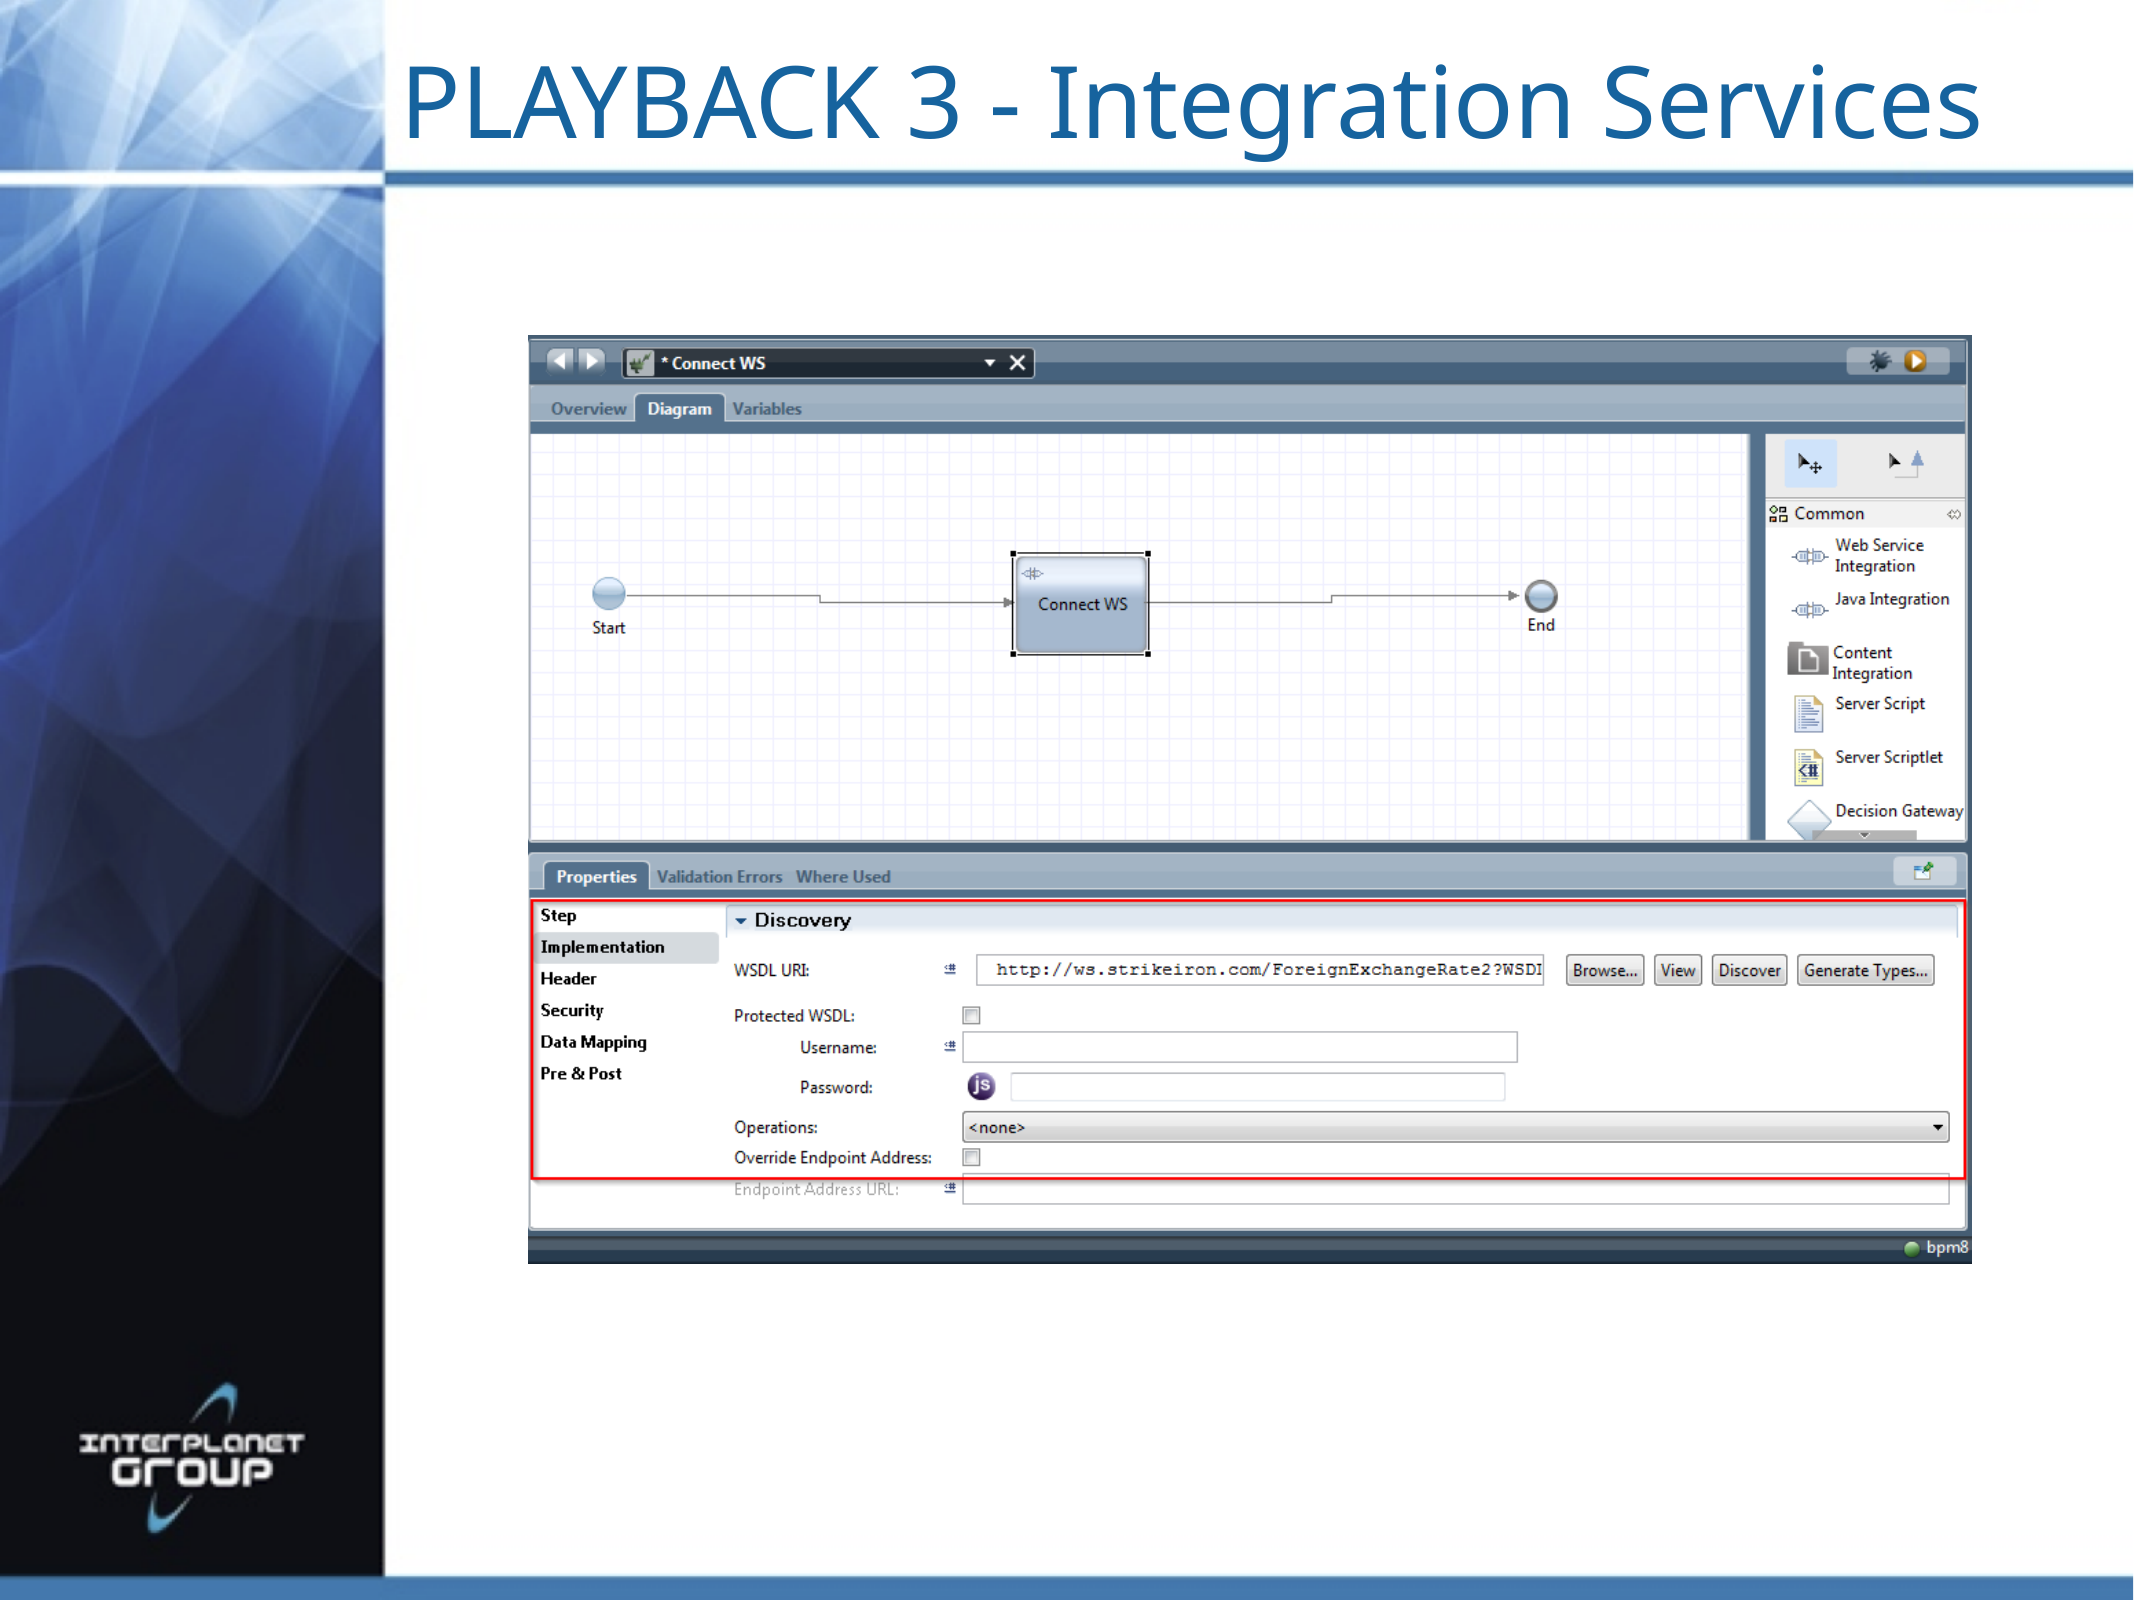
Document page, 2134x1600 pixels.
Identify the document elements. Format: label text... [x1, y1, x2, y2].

picture [0, 0, 2134, 1600]
title PLAYBACK 3 - Integration Services [392, 0, 2134, 201]
